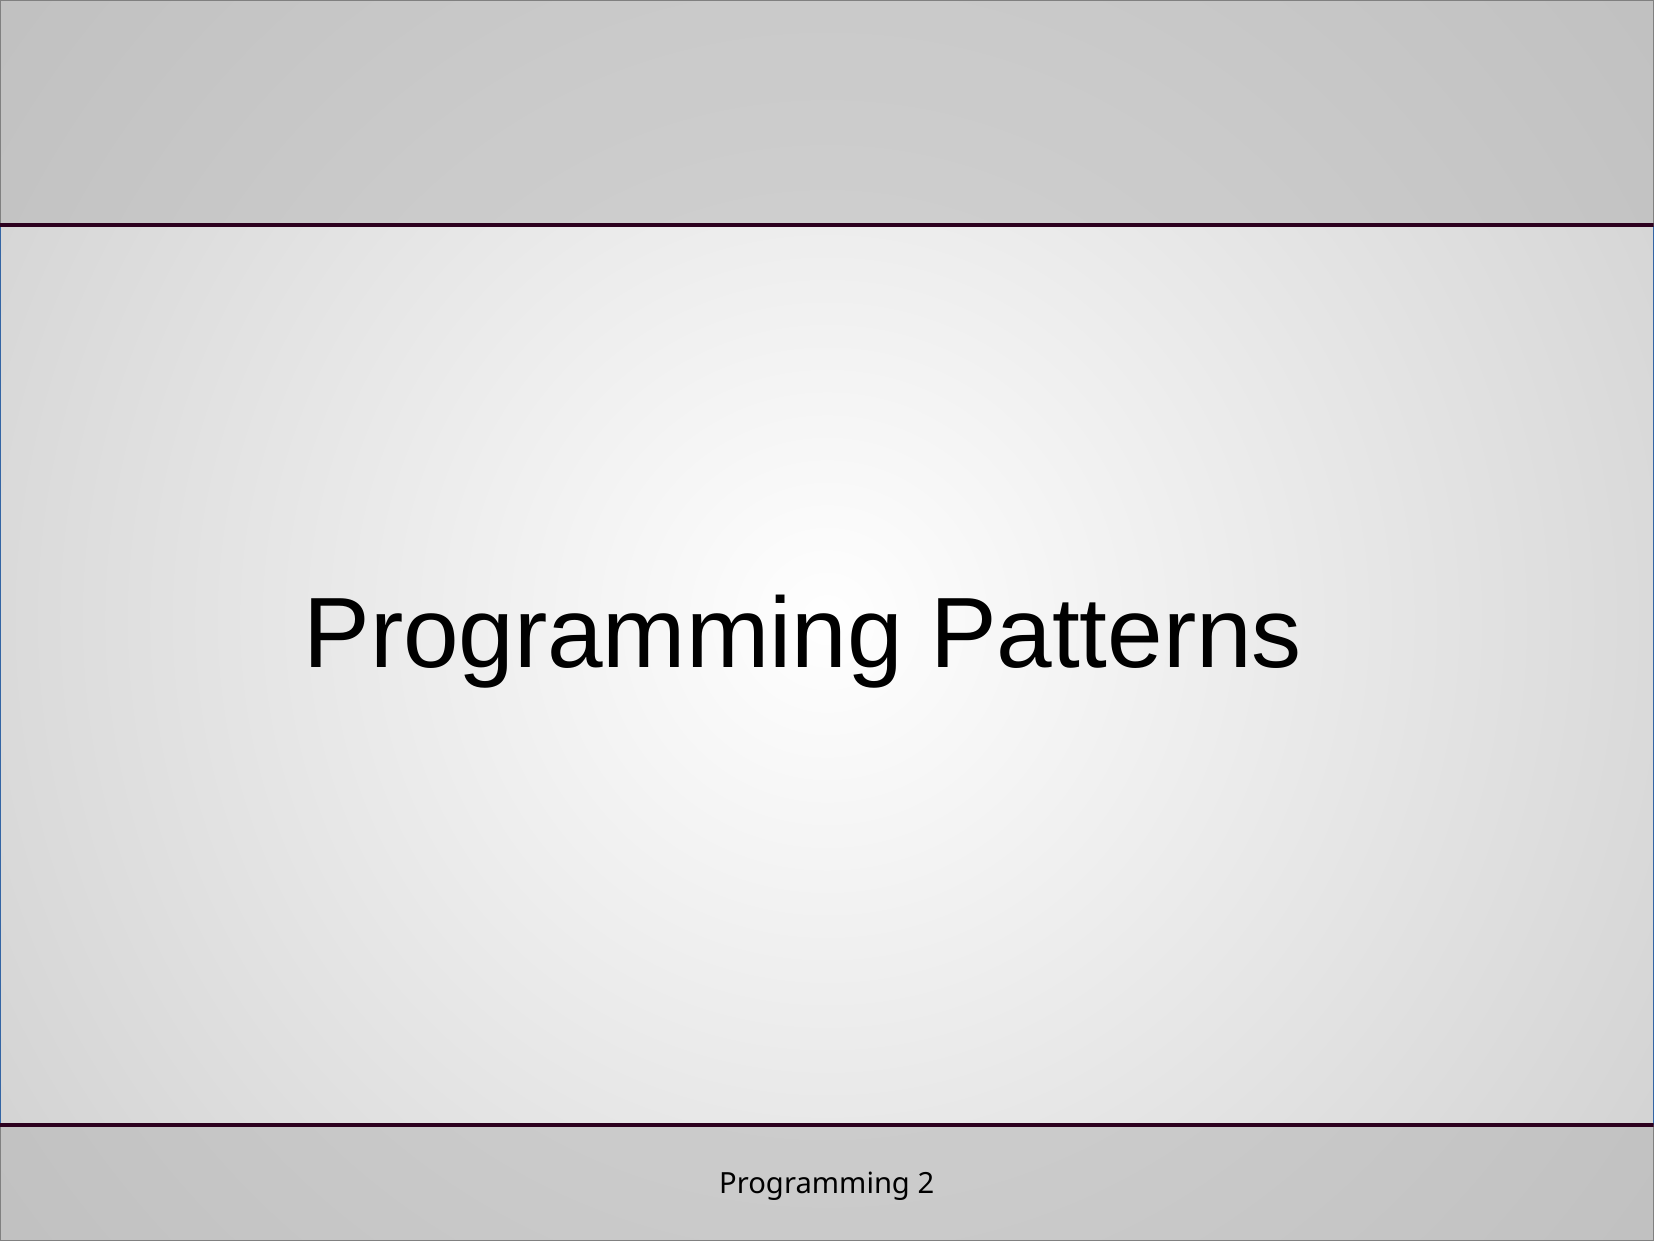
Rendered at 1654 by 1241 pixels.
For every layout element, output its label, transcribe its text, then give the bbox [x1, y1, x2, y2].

text_box Programming Patterns [288, 570, 1441, 697]
